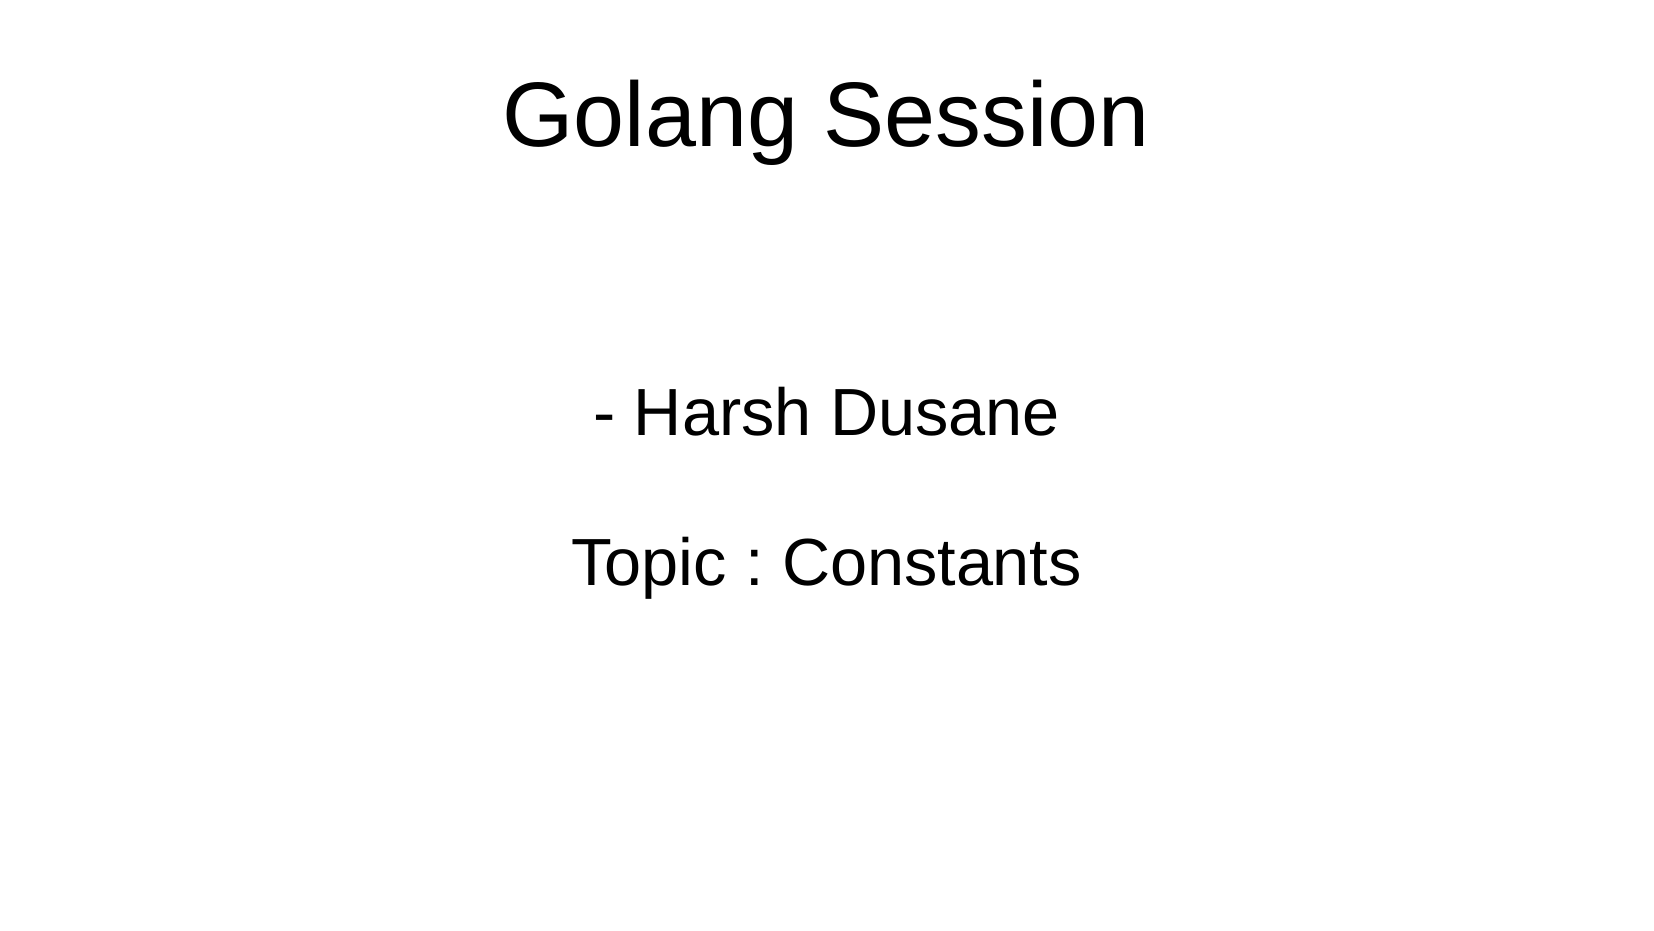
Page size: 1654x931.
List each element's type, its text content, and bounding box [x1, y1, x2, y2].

subtitle - Harsh Dusane Topic : Constants [82, 217, 1571, 758]
title Golang Session [82, 37, 1571, 193]
